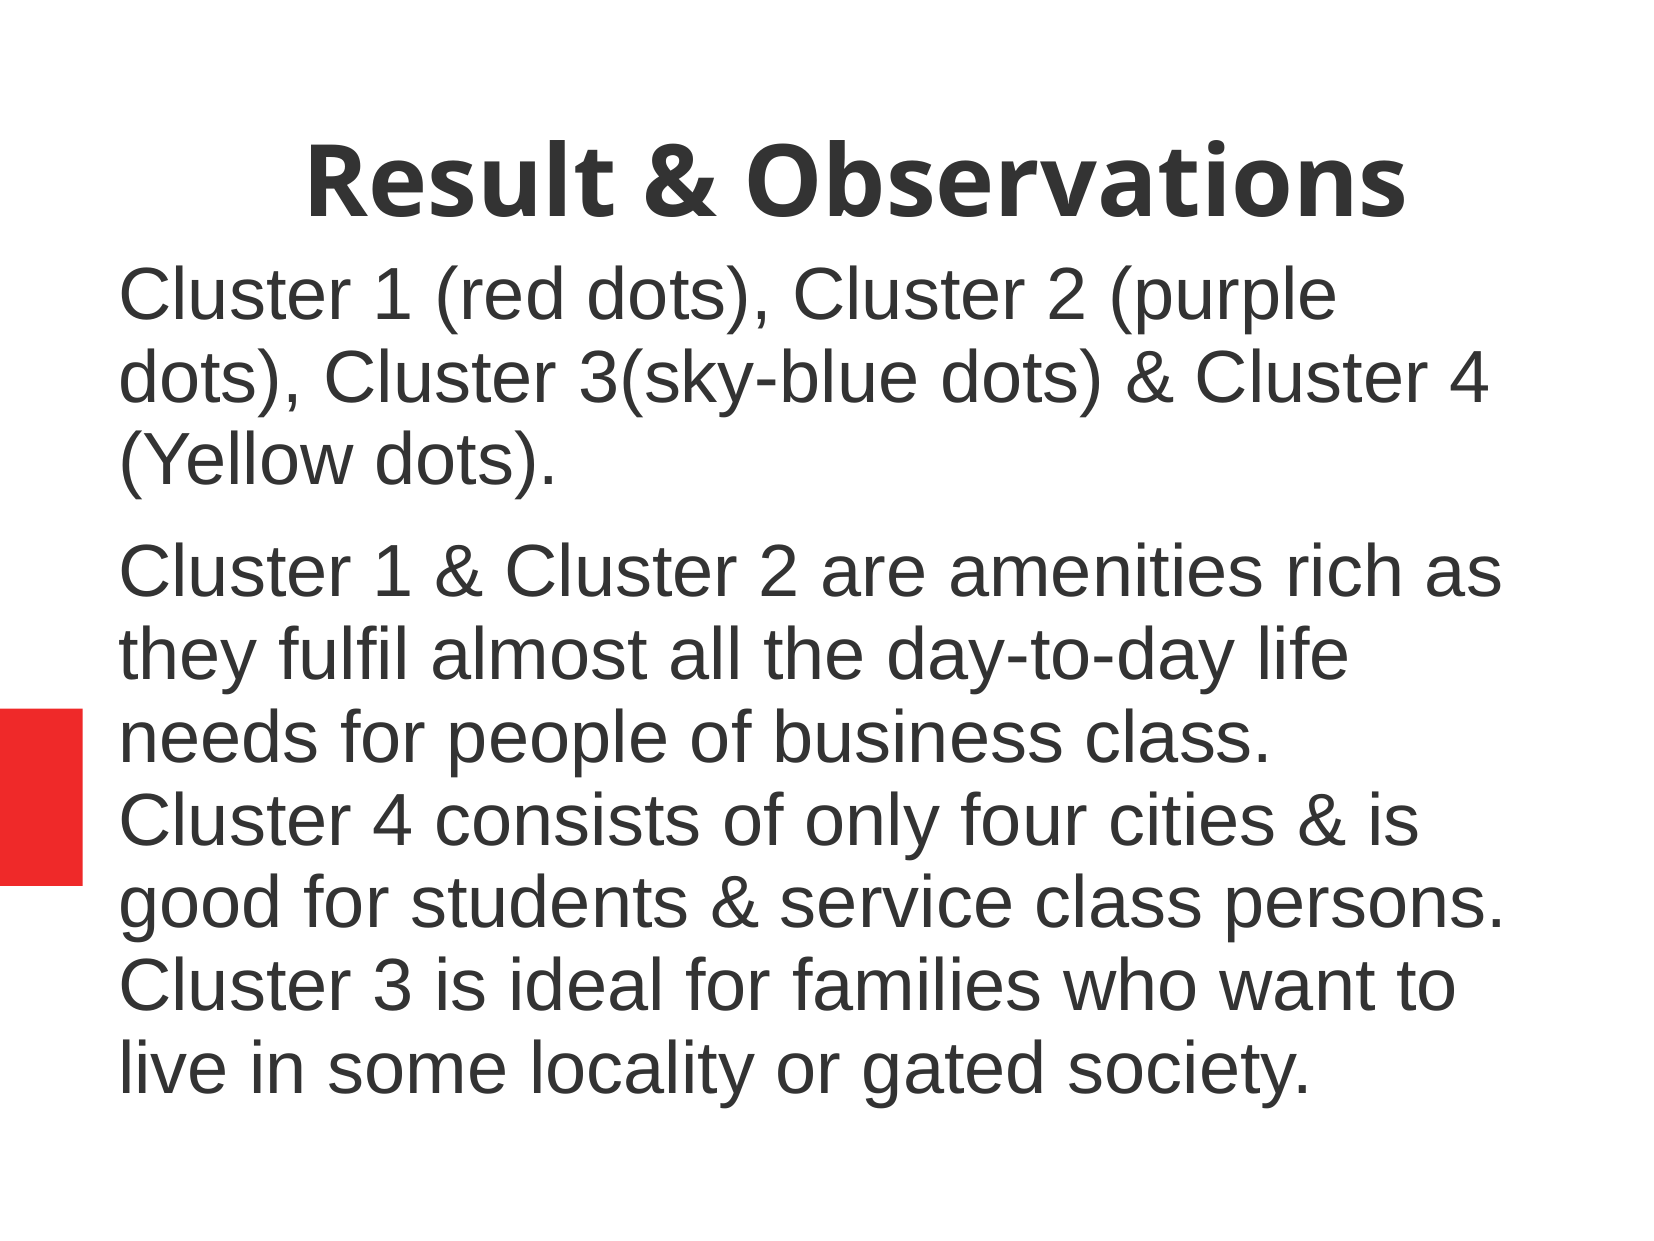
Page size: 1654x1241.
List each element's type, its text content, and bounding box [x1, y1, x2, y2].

title Result & Observations [153, 59, 1560, 296]
list Cluster 1 (red dots), Cluster 2 (purple dots), Cluster 3(sky-blue dots) & Cluster 4 (Yellow dots). Cluster 1 & Cluster 2 are amenities rich as they fulfil almost all the day-to-day life needs for people of business class. Cluster 4 consists of only four cities & is good for students & service class persons. Cluster 3 is ideal for families who want to live in some locality or gated society. [118, 252, 1524, 1182]
